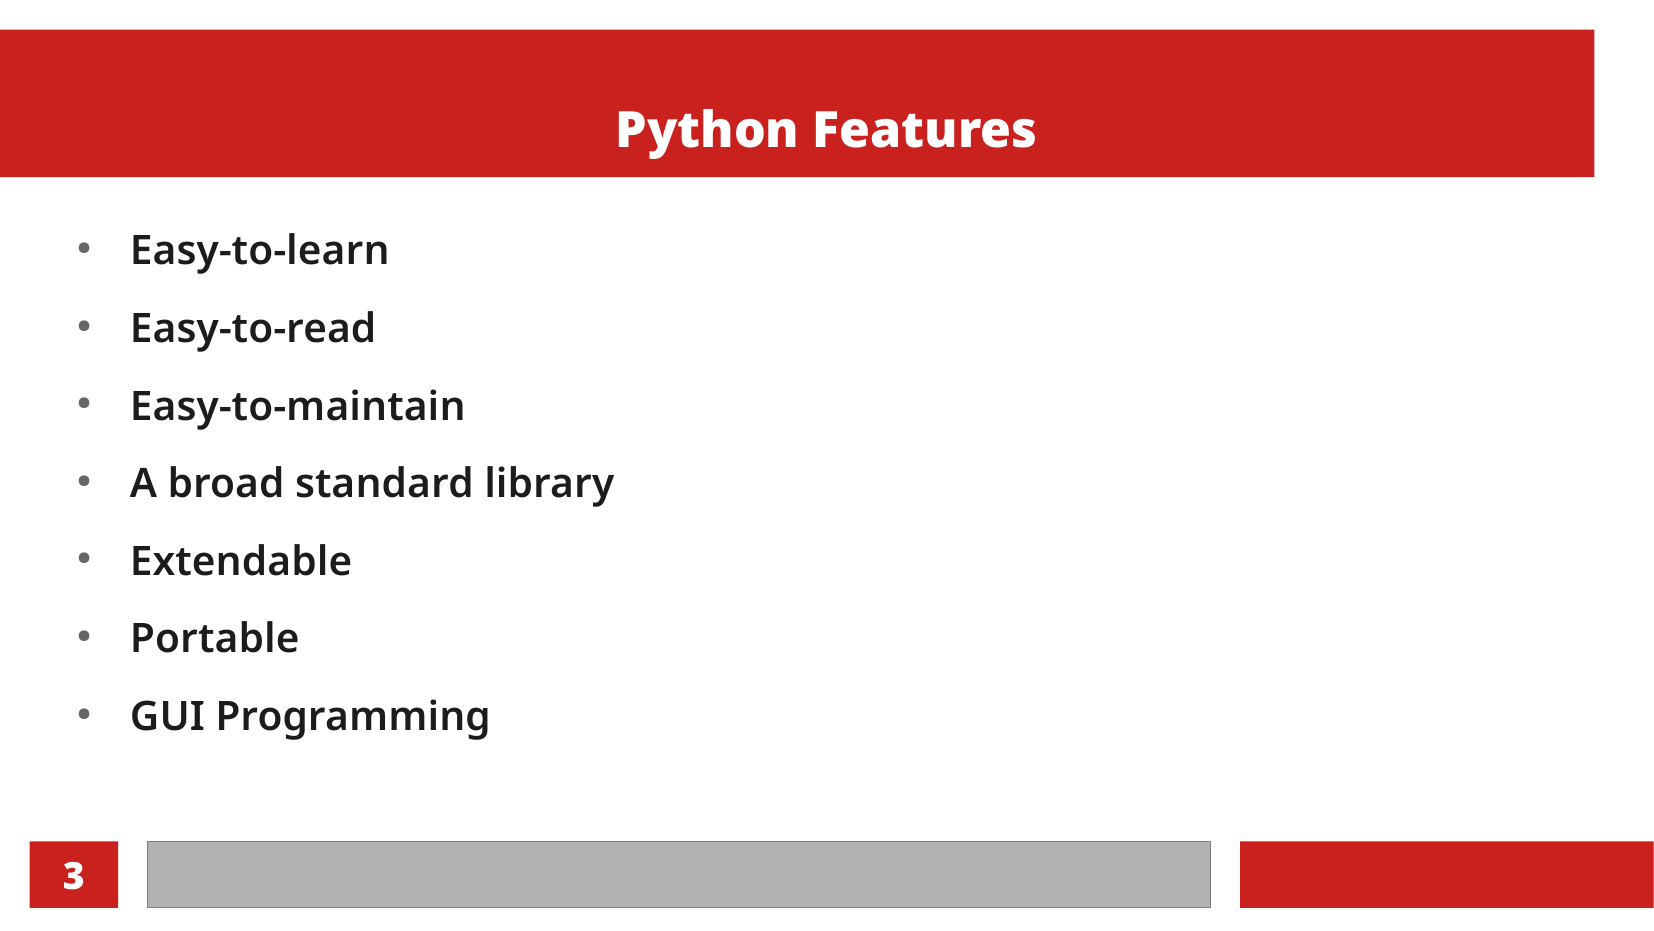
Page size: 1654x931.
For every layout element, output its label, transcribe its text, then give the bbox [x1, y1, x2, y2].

list Easy-to-learn Easy-to-read Easy-to-maintain A broad standard library Extendable Portable GUI Programming [59, 221, 1565, 798]
title Python Features [59, 44, 1595, 163]
